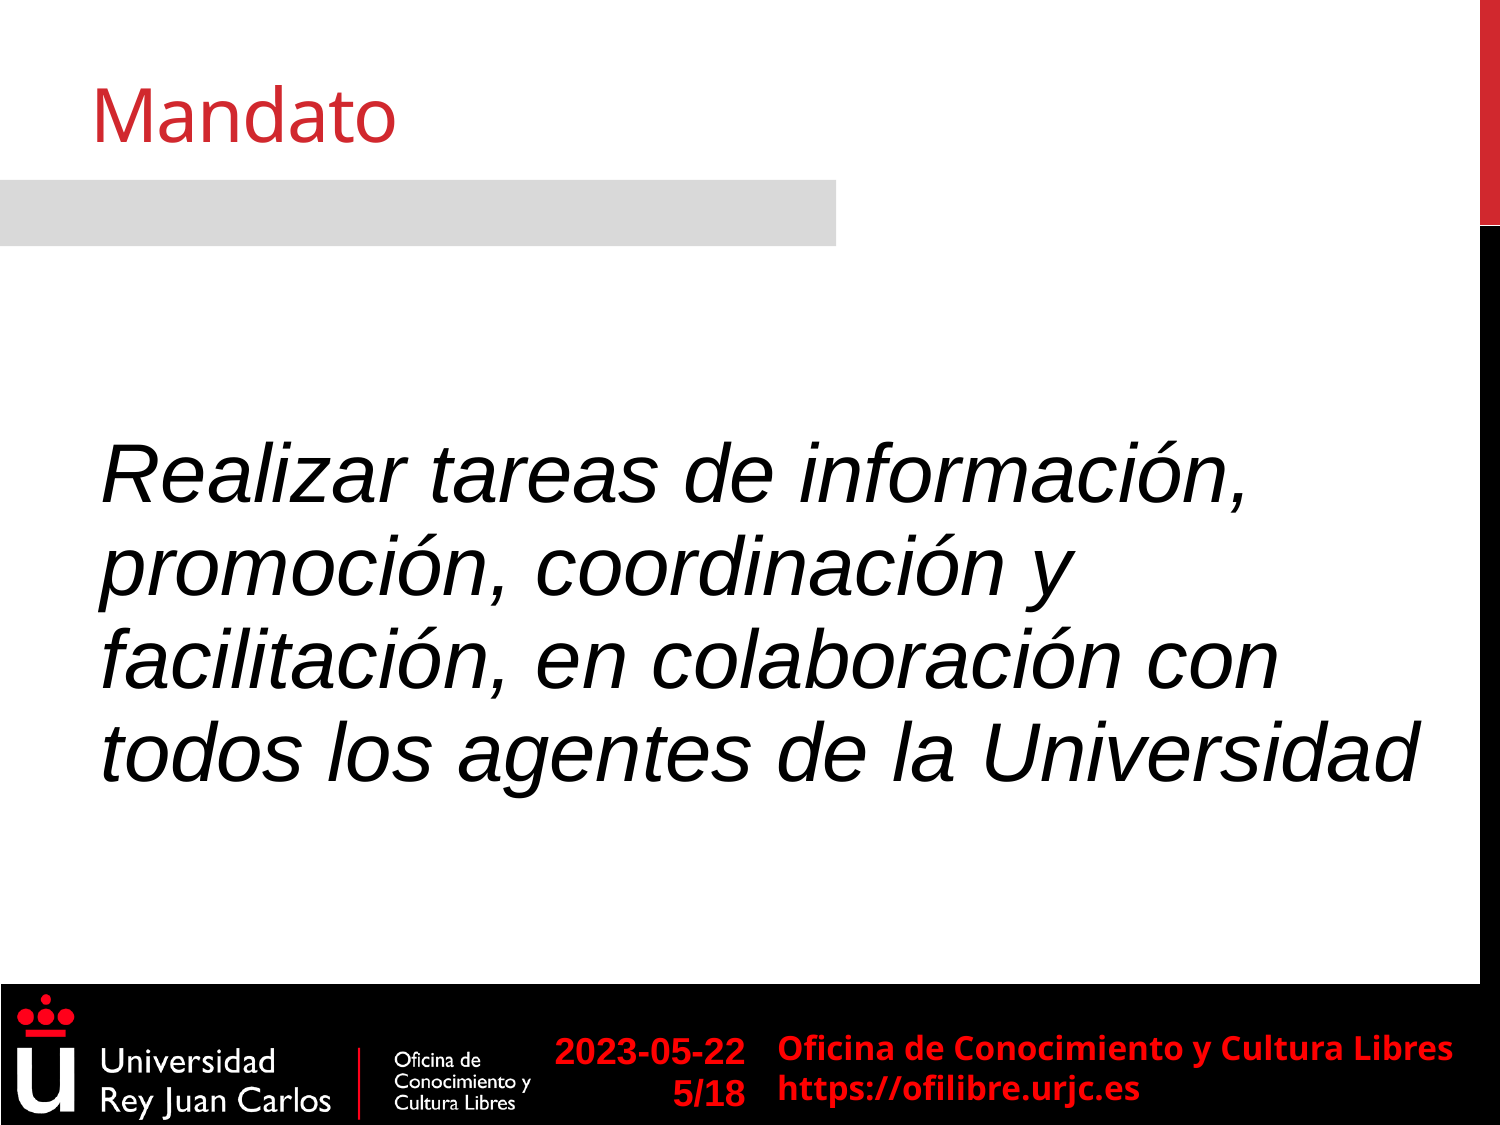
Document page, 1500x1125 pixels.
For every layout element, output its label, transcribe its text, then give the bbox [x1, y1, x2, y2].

text_box Mandato [0, 24, 1326, 172]
list Realizar tareas de información, promoción, coordinación y facilitación, en colaboración con todos los agentes de la Universidad [15, 420, 1441, 1066]
picture [17, 1066, 531, 1120]
title [75, 15, 1425, 172]
